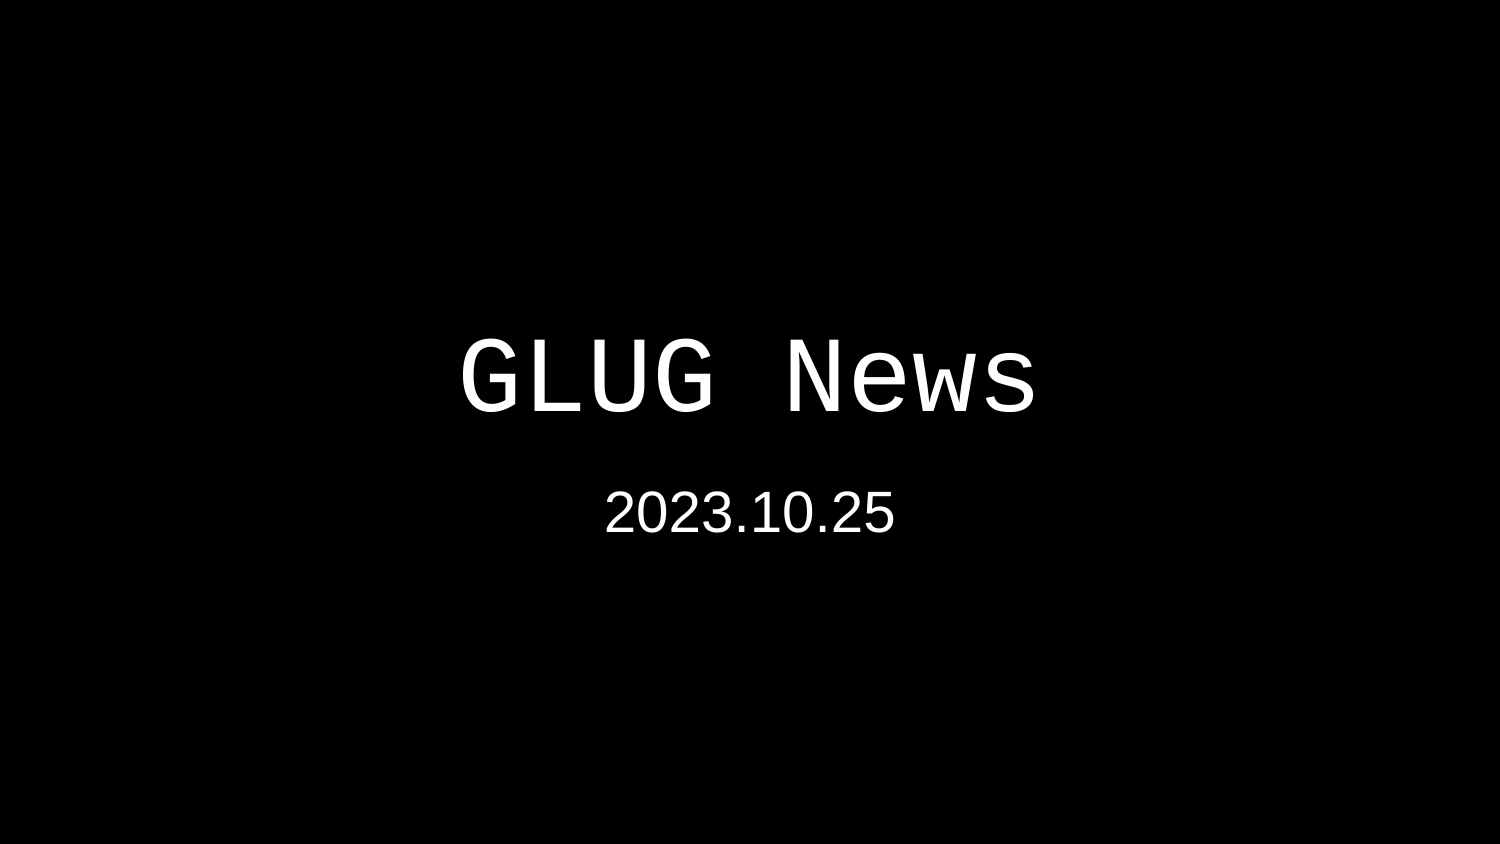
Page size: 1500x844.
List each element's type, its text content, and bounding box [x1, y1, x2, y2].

subtitle 2023.10.25 [51, 464, 1449, 595]
title GLUG News [51, 122, 1449, 459]
